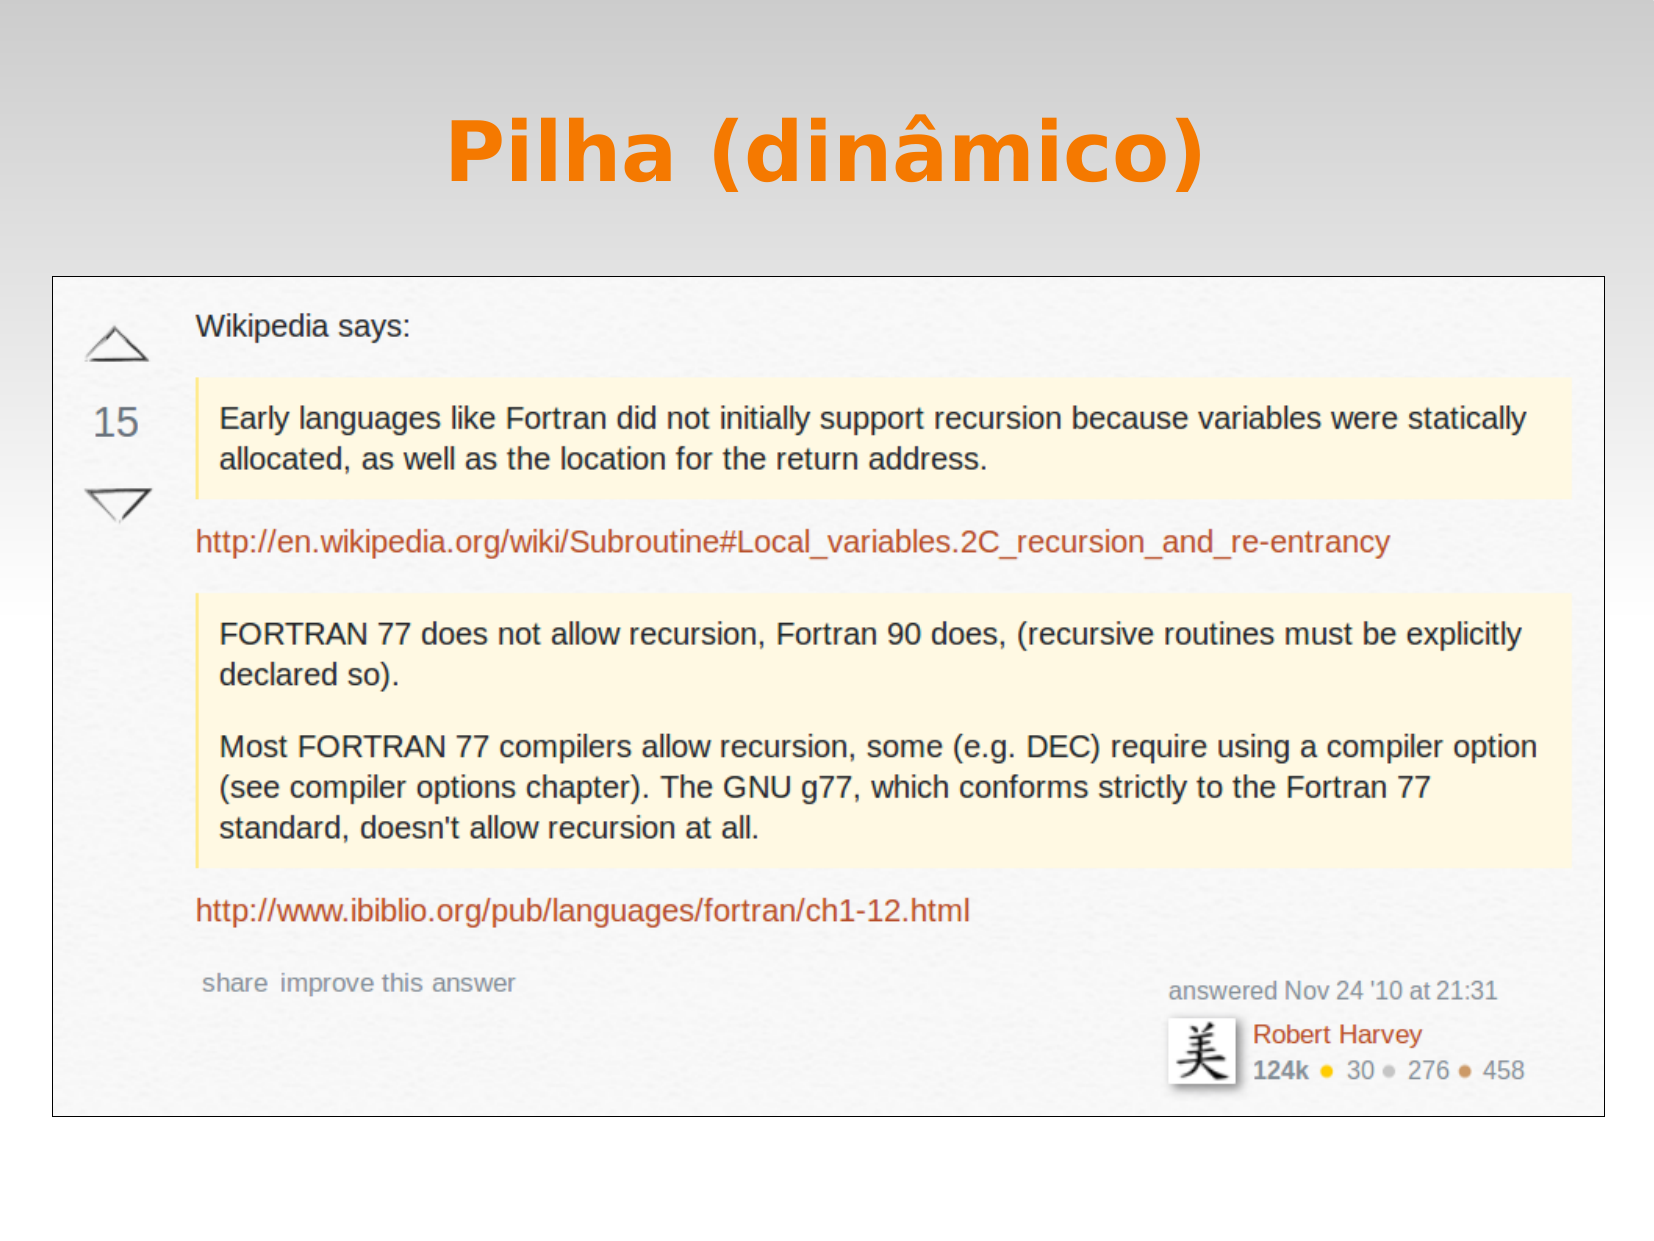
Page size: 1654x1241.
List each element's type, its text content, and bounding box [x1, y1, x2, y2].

picture [52, 276, 1605, 1117]
title Pilha (dinâmico) [82, 49, 1571, 257]
